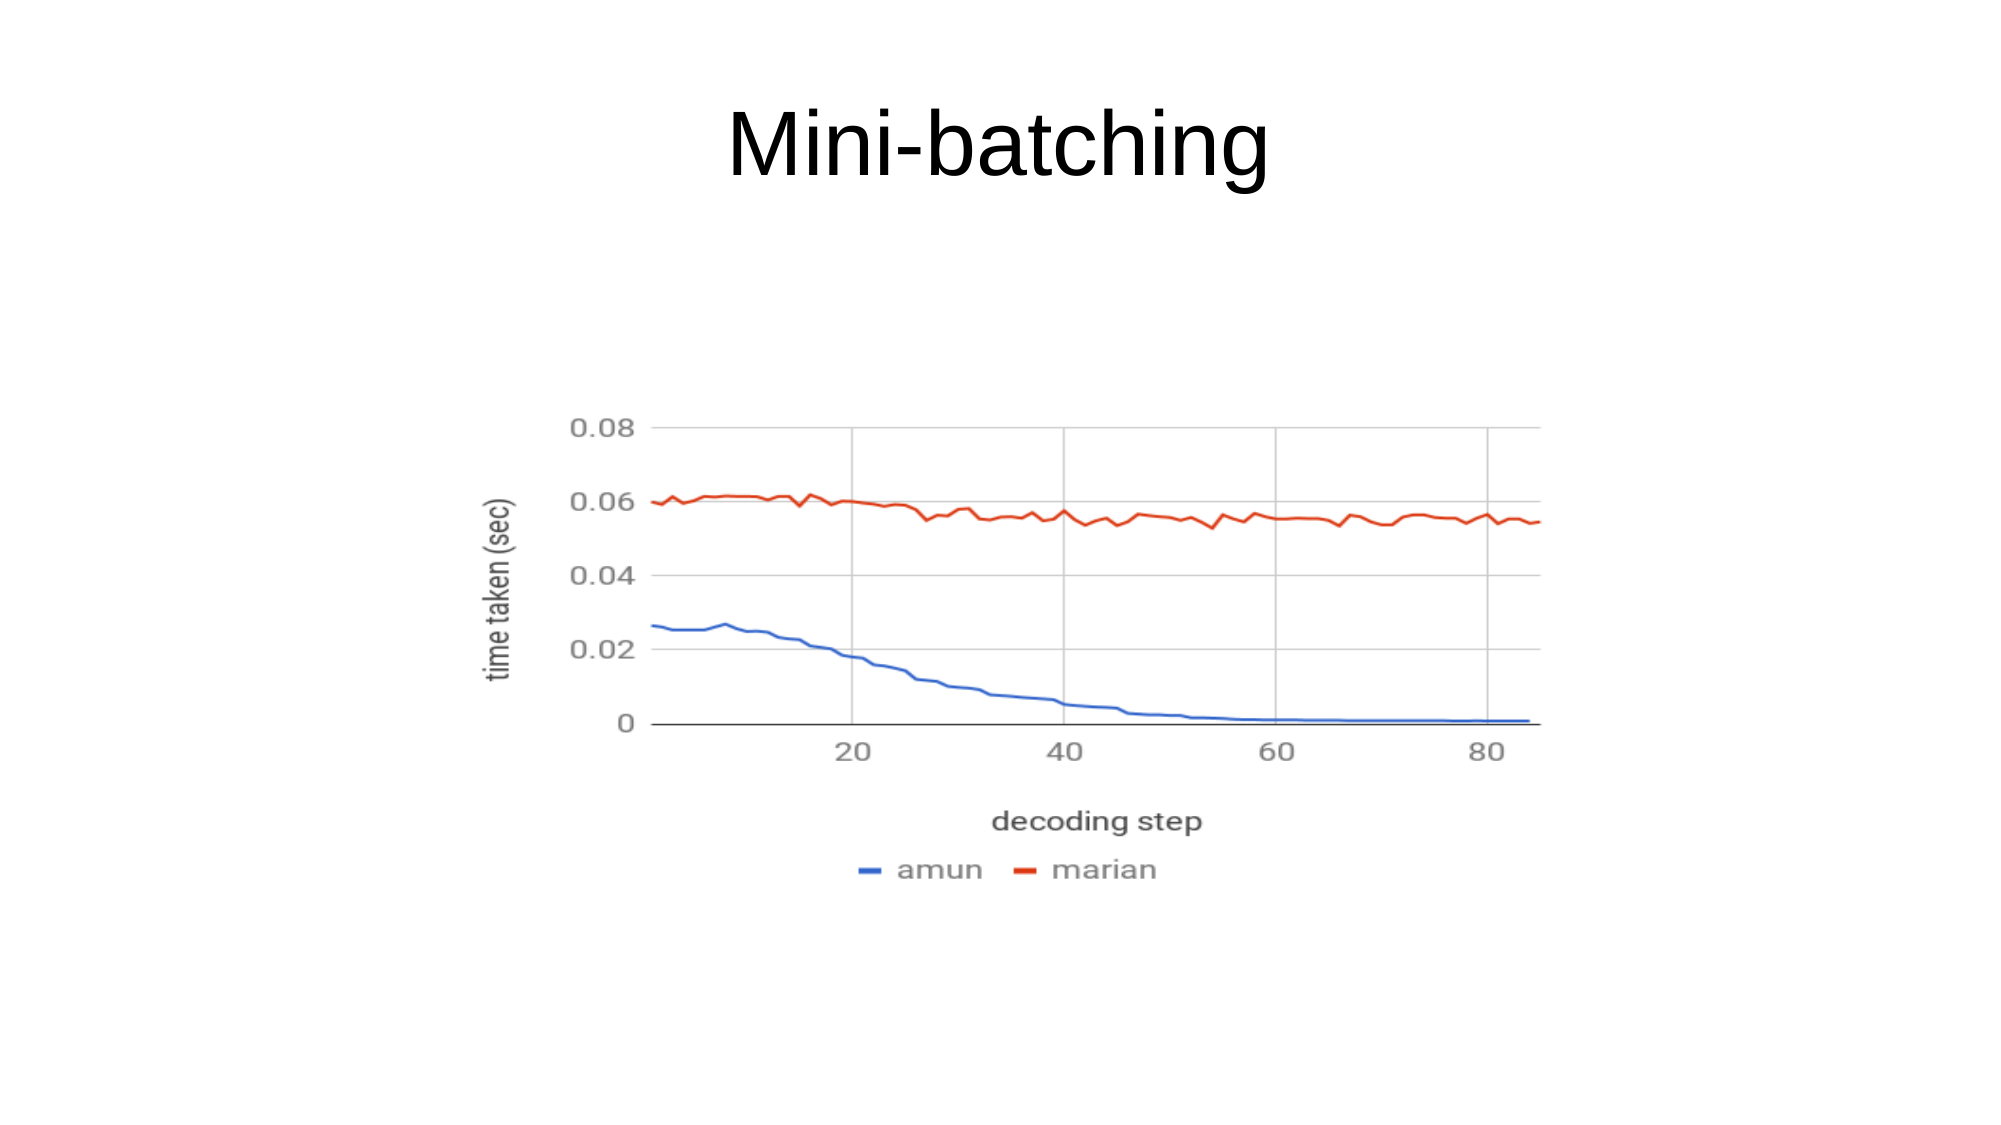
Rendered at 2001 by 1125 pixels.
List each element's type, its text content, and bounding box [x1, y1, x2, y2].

picture [441, 386, 1576, 913]
text_box Mini-batching [99, 44, 1900, 233]
